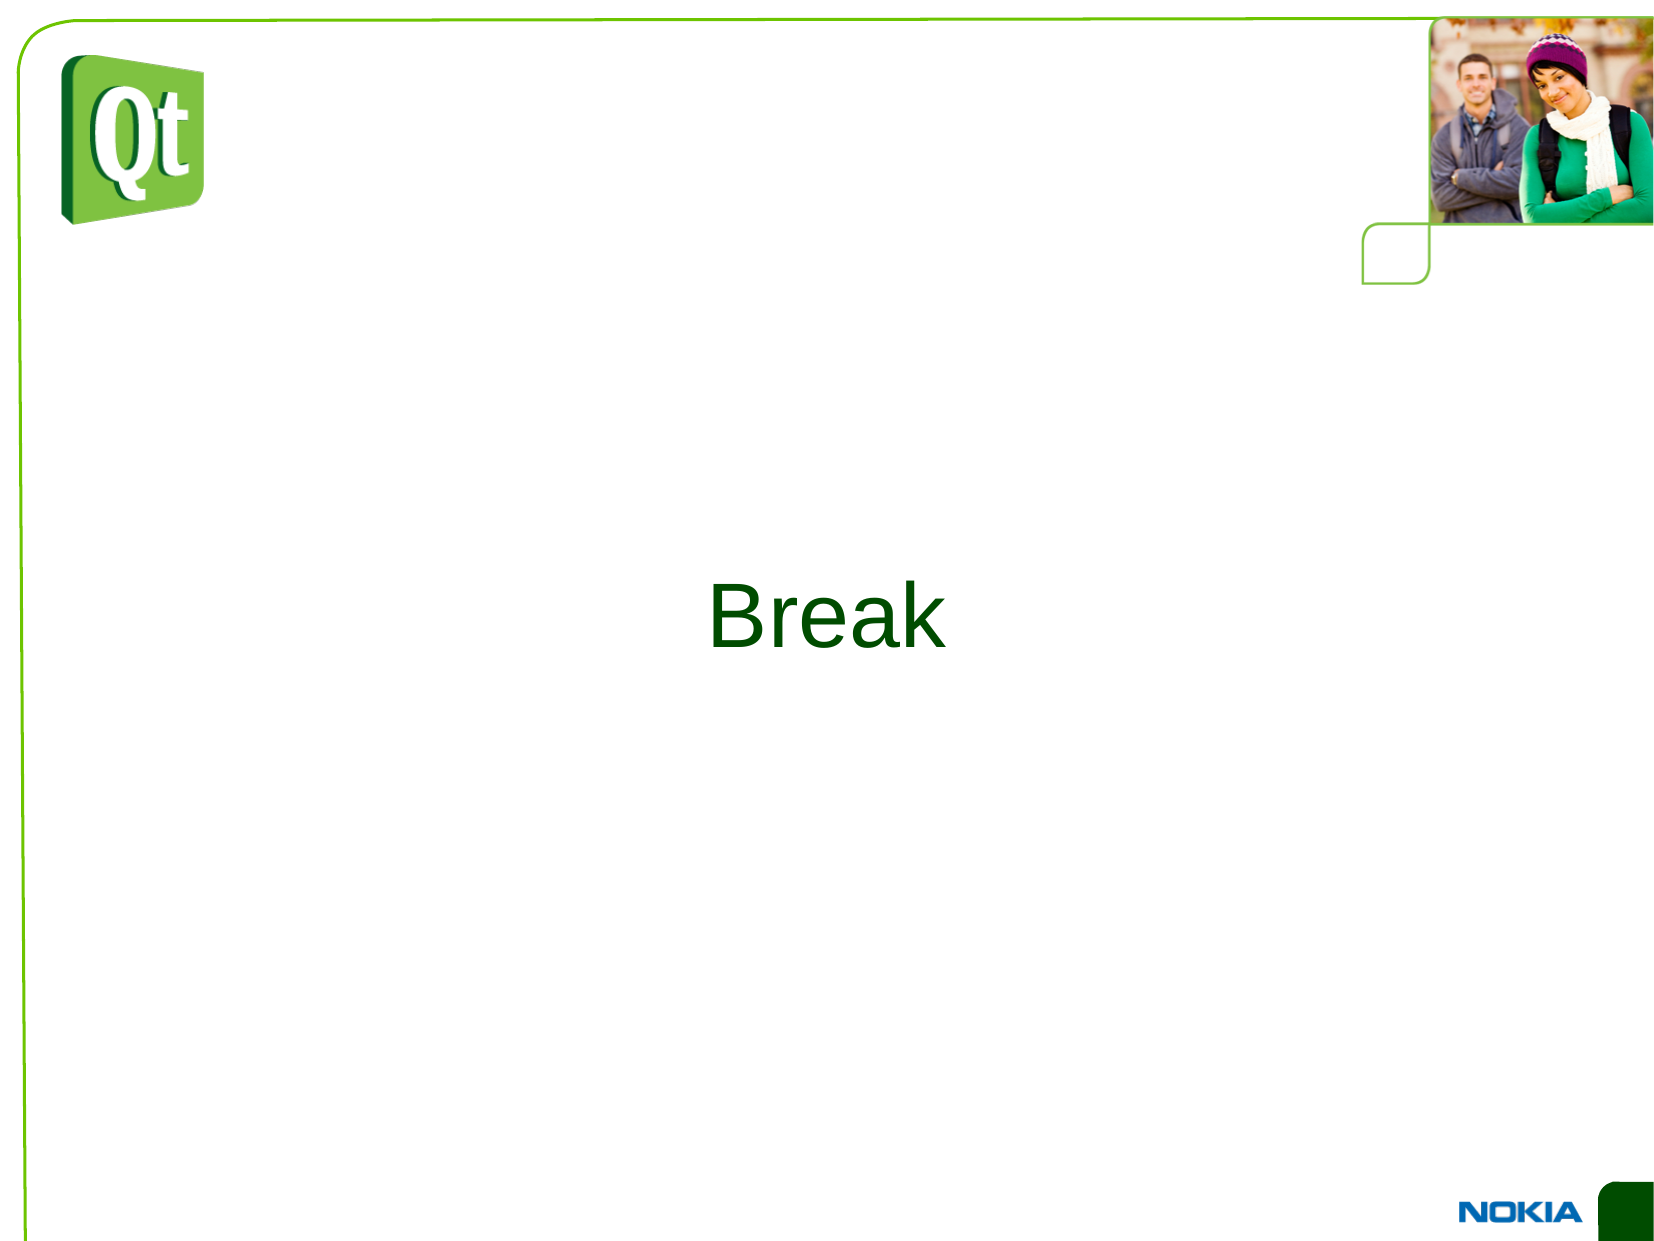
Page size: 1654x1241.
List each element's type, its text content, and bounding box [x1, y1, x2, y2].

picture [61, 55, 82, 225]
title Break [82, 49, 1571, 1182]
picture [1459, 1201, 1583, 1223]
picture [1361, 16, 1654, 286]
